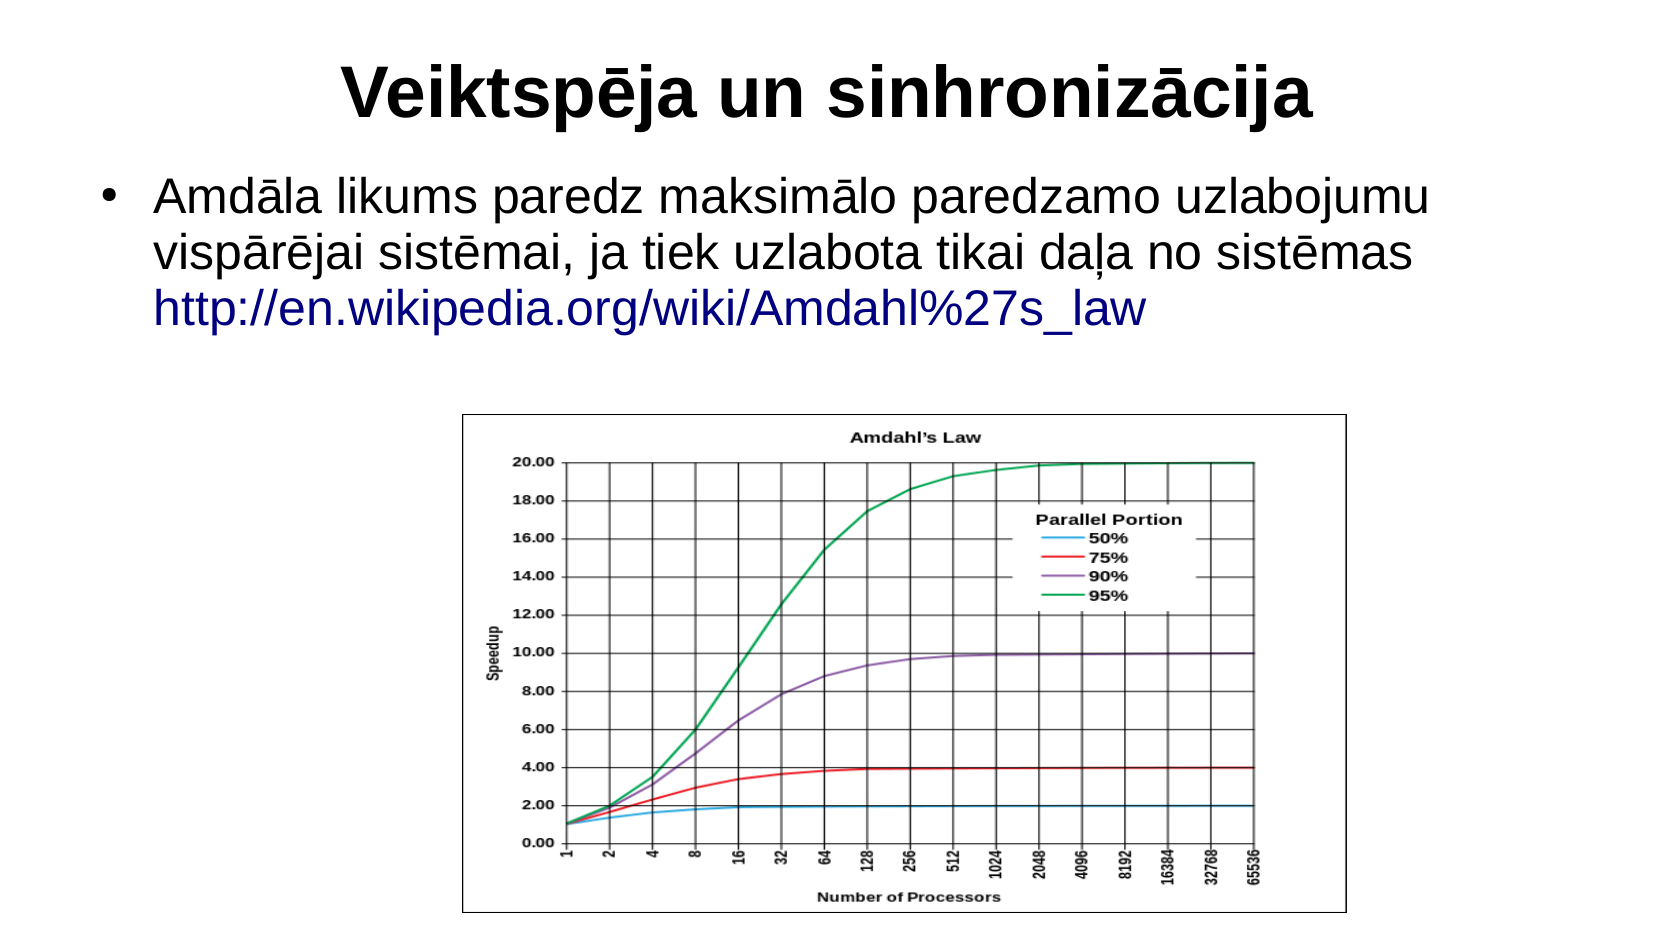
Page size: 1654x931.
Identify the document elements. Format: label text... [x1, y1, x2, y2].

title Veiktspēja un sinhronizācija [82, 37, 1571, 147]
picture [462, 414, 1347, 913]
list Amdāla likums paredz maksimālo paredzamo uzlabojumu vispārējai sistēmai, ja tiek uzlabota tikai daļa no sistēmas http://en.wikipedia.org/wiki/Amdahl%27s_law [82, 168, 1538, 513]
